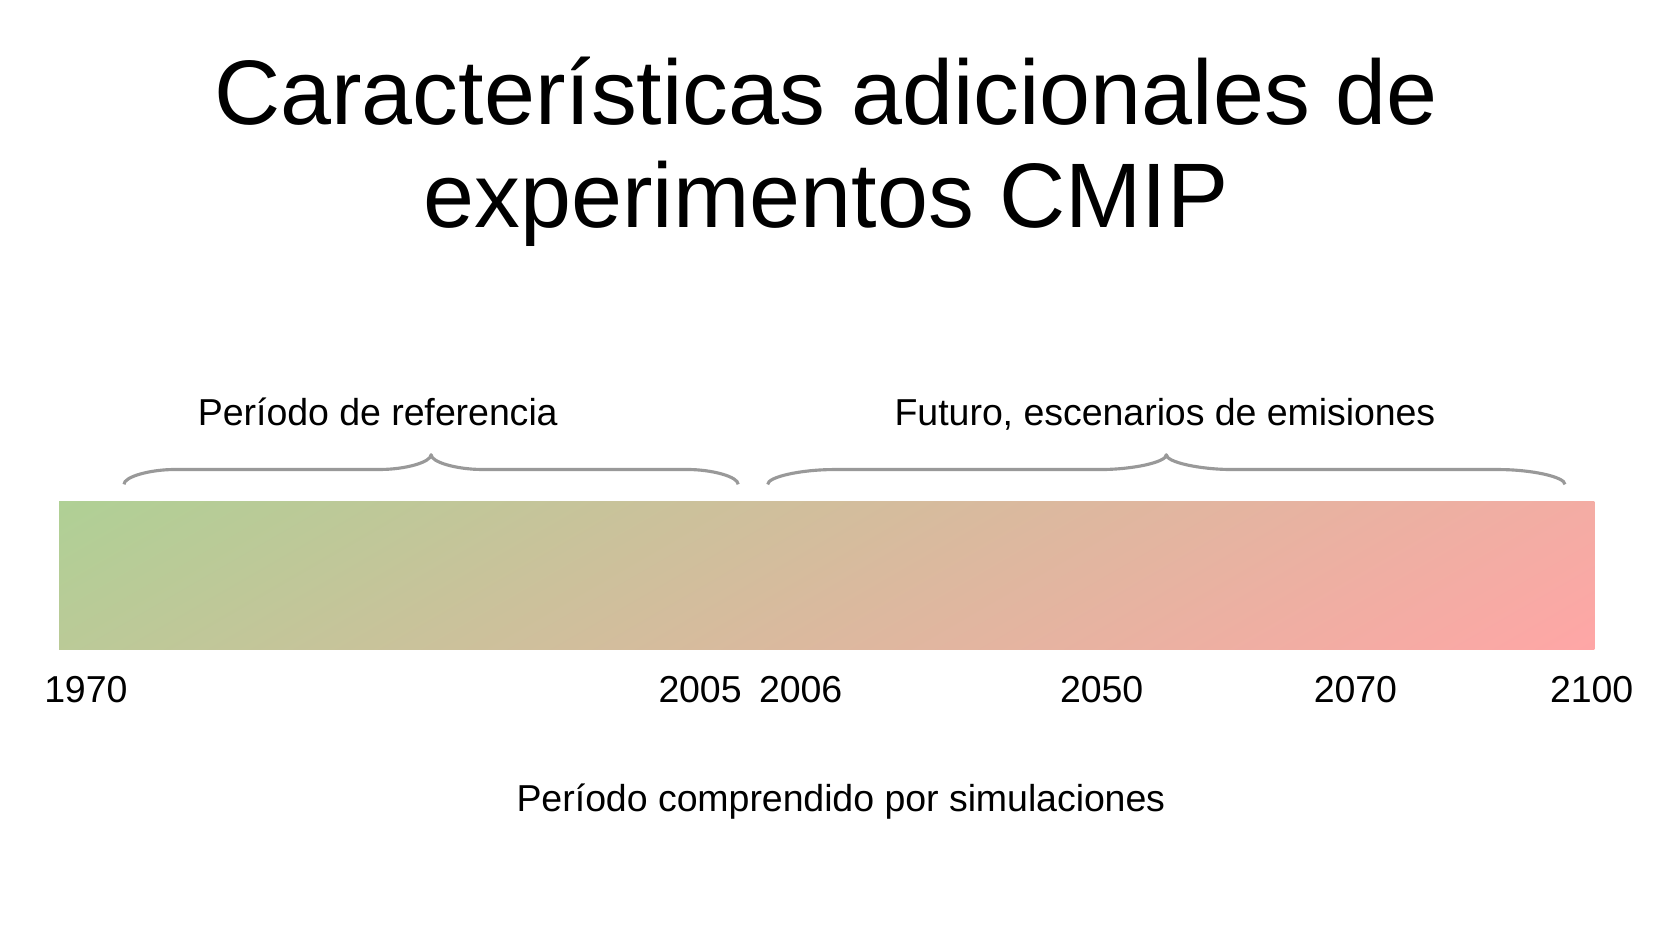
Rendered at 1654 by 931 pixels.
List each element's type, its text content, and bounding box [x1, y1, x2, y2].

text_box 1970 [29, 661, 143, 719]
title Características adicionales de experimentos CMIP [82, 41, 1571, 247]
text_box 2050 [1045, 661, 1159, 719]
text_box 2006 [744, 661, 857, 719]
text_box 2070 [1299, 661, 1412, 719]
text_box [59, 501, 1595, 650]
text_box Período comprendido por simulaciones [501, 769, 1181, 827]
text_box 2005 [643, 661, 744, 719]
text_box 2100 [1535, 661, 1649, 719]
text_box Período de referencia [183, 383, 573, 441]
text_box Futuro, escenarios de emisiones [879, 383, 1451, 441]
